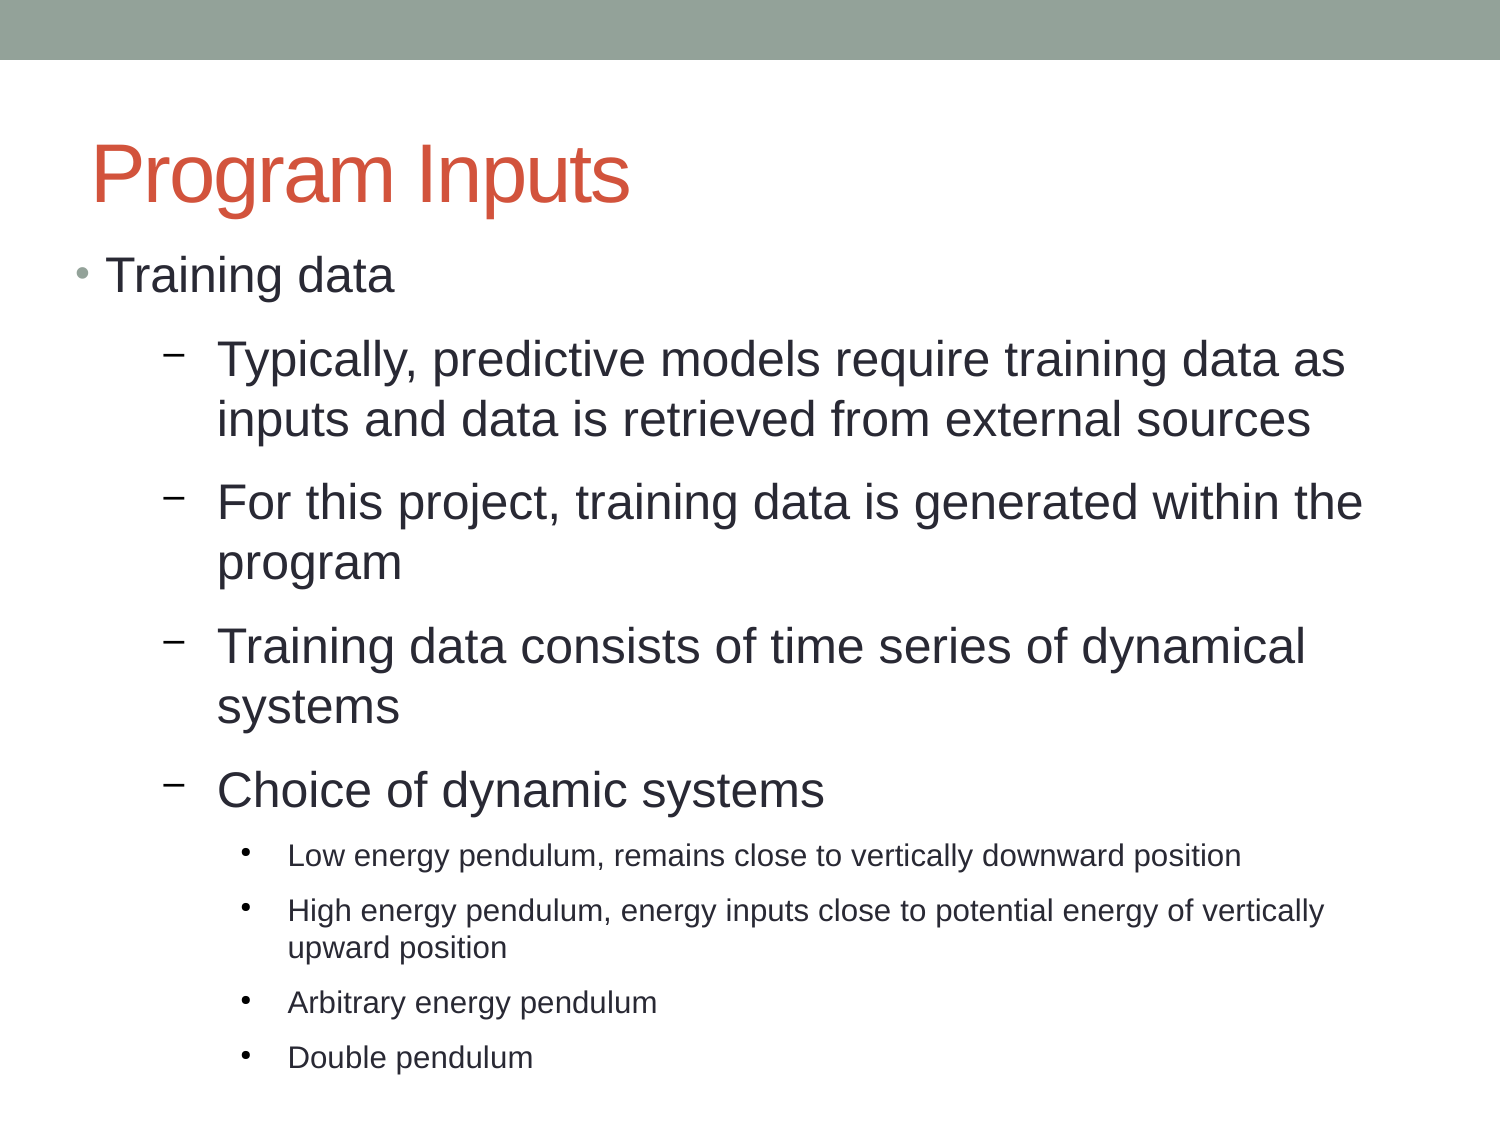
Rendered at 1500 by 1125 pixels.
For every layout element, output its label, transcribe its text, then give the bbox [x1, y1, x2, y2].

list Training data Typically, predictive models require training data as inputs and data is retrieved from external sources For this project, training data is generated within the program Training data consists of time series of dynamical systems Choice of dynamic systems Low energy pendulum, remains close to vertically downward position High energy pendulum, energy inputs close to potential energy of vertically upward position Arbitrary energy pendulum Double pendulum [60, 235, 1411, 1036]
title Program Inputs [75, 87, 1425, 250]
